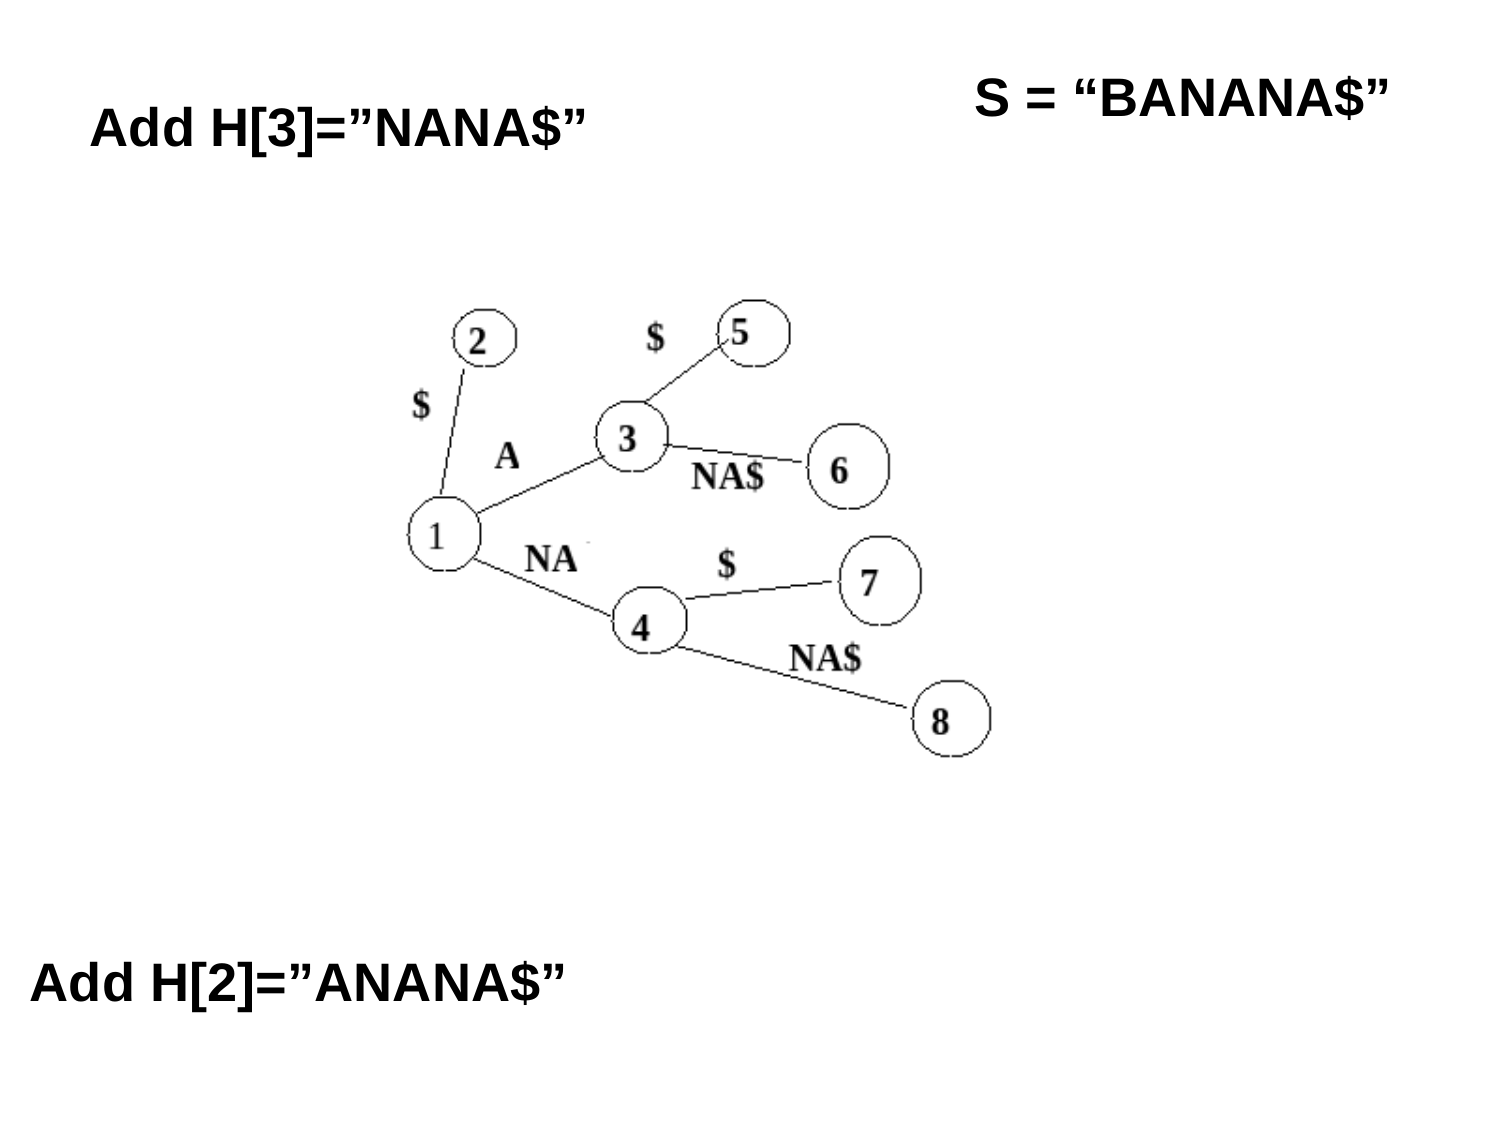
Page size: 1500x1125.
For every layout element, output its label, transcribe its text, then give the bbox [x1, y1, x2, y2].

picture [225, 270, 1500, 991]
text_box Add H[3]=”NANA$” [75, 89, 631, 165]
text_box S = “BANANA$” [960, 60, 1426, 196]
text_box Add H[2]=”ANANA$” [15, 945, 646, 1081]
